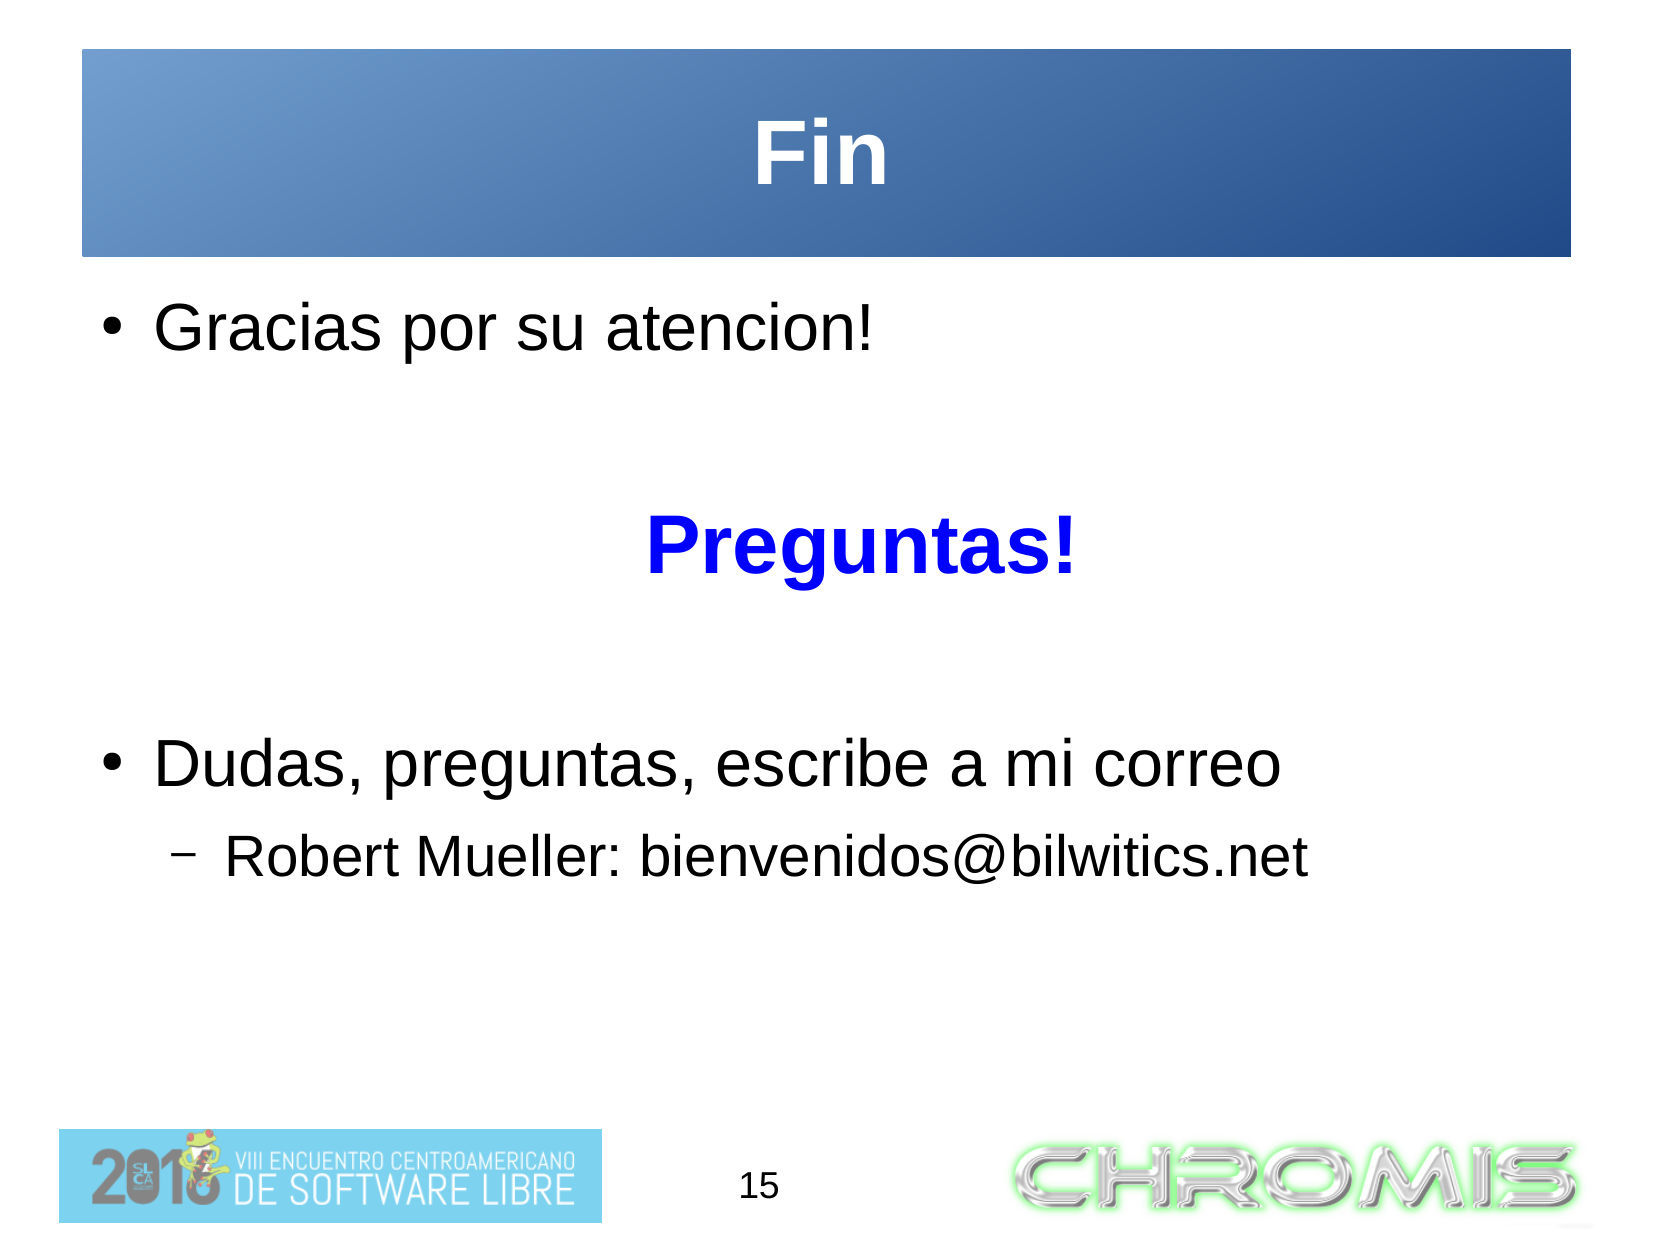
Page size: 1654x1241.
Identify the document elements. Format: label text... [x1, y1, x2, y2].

list Gracias por su atencion! Preguntas! Dudas, preguntas, escribe a mi correo Robert Mueller: bienvenidos@bilwitics.net [82, 290, 1571, 1010]
title Fin [82, 49, 1571, 257]
